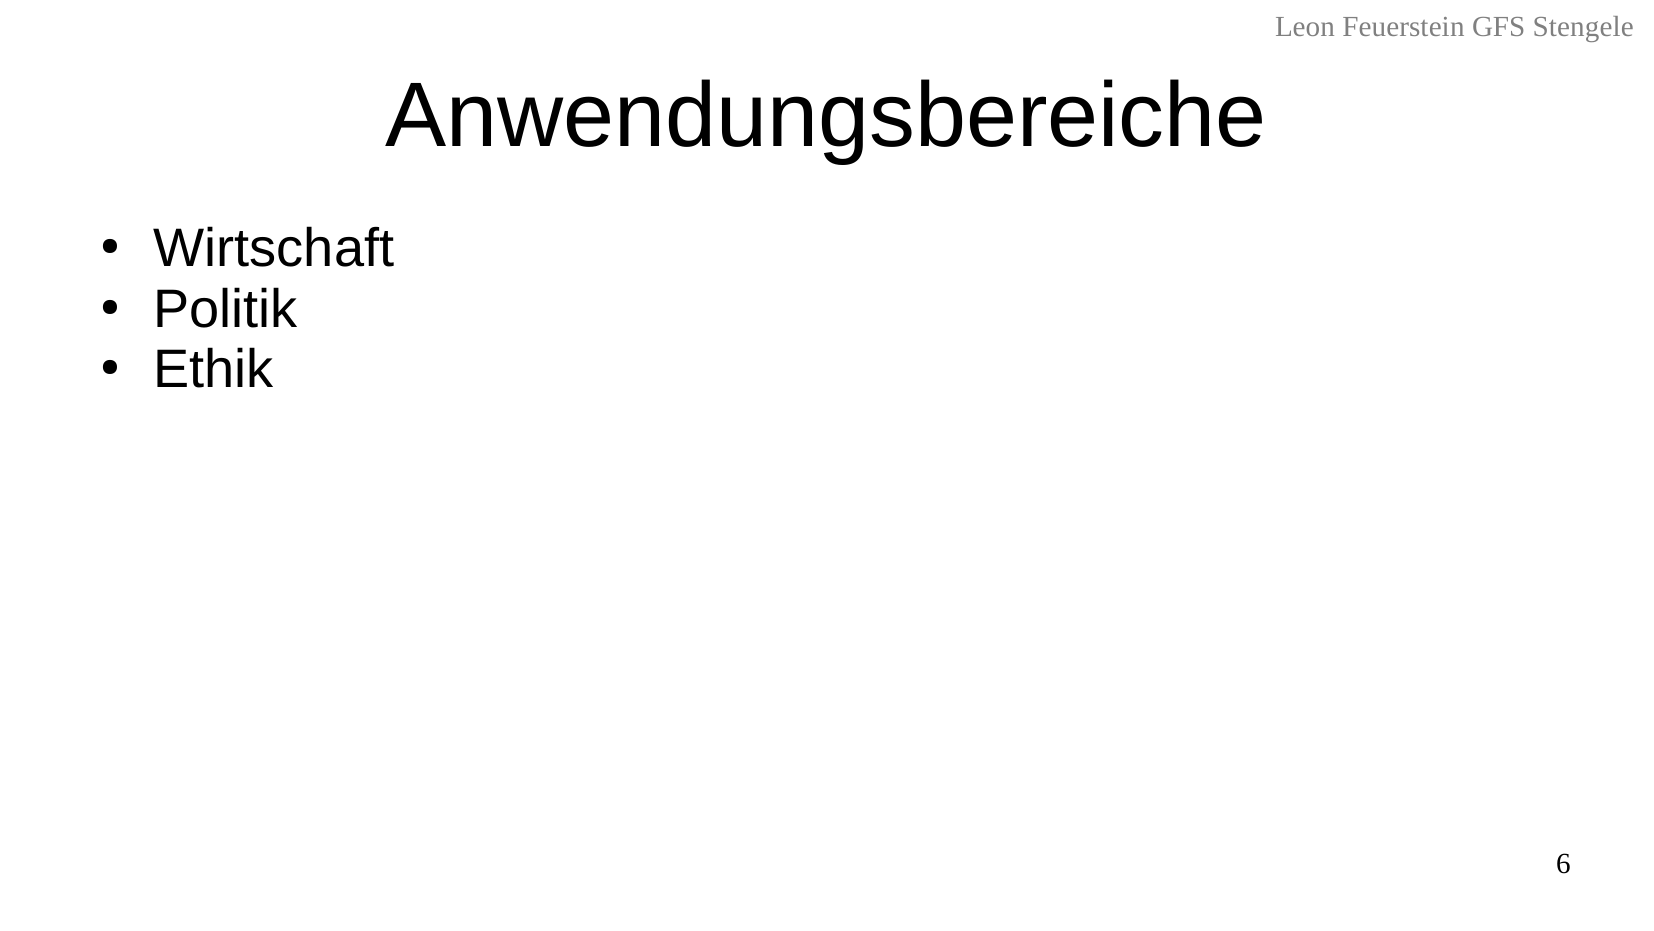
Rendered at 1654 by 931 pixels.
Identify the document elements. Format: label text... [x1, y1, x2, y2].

title Anwendungsbereiche [82, 37, 1571, 193]
list Wirtschaft Politik Ethik [82, 217, 1571, 758]
